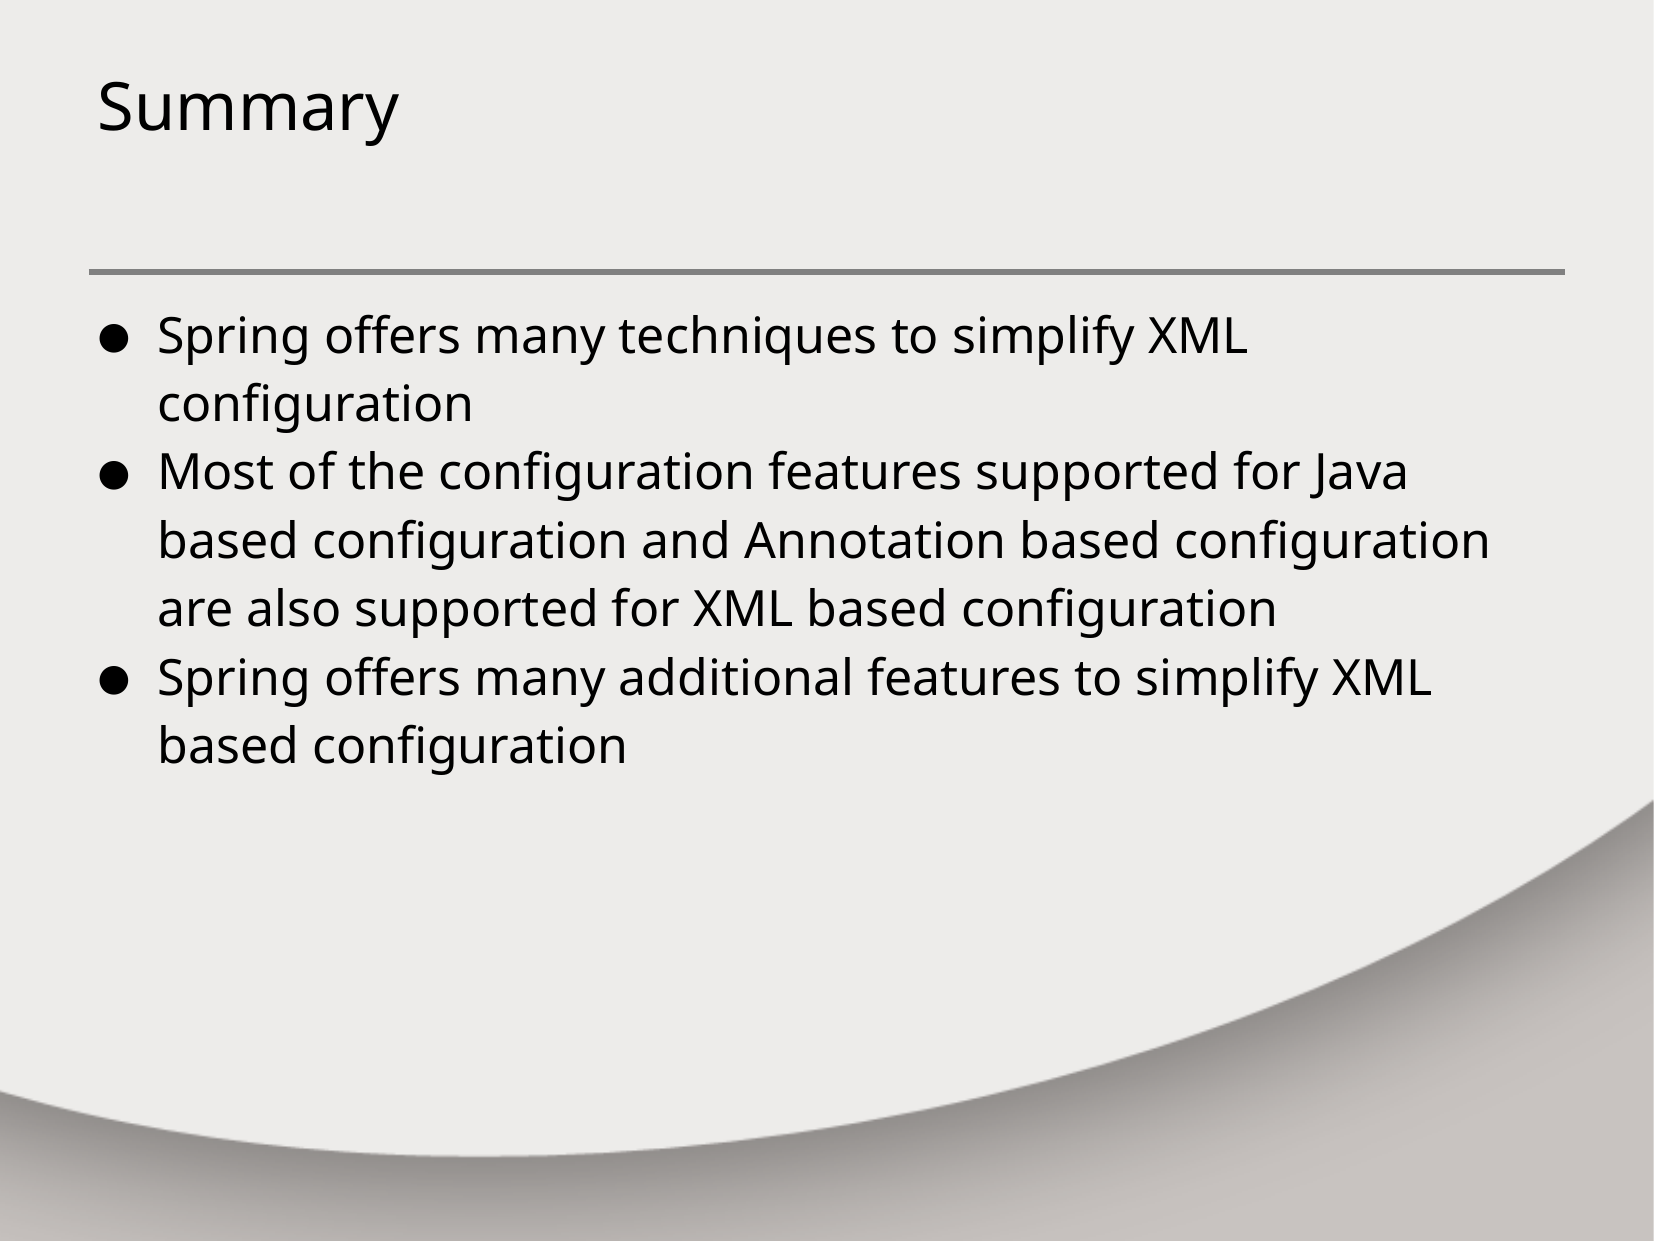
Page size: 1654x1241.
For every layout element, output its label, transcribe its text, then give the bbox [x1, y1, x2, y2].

list Spring offers many techniques to simplify XML configuration Most of the configuration features supported for Java based configuration and Annotation based configuration are also supported for XML based configuration Spring offers many additional features to simplify XML based configuration [97, 300, 1561, 1163]
title Summary [97, 75, 1561, 226]
picture [0, 0, 1654, 1241]
